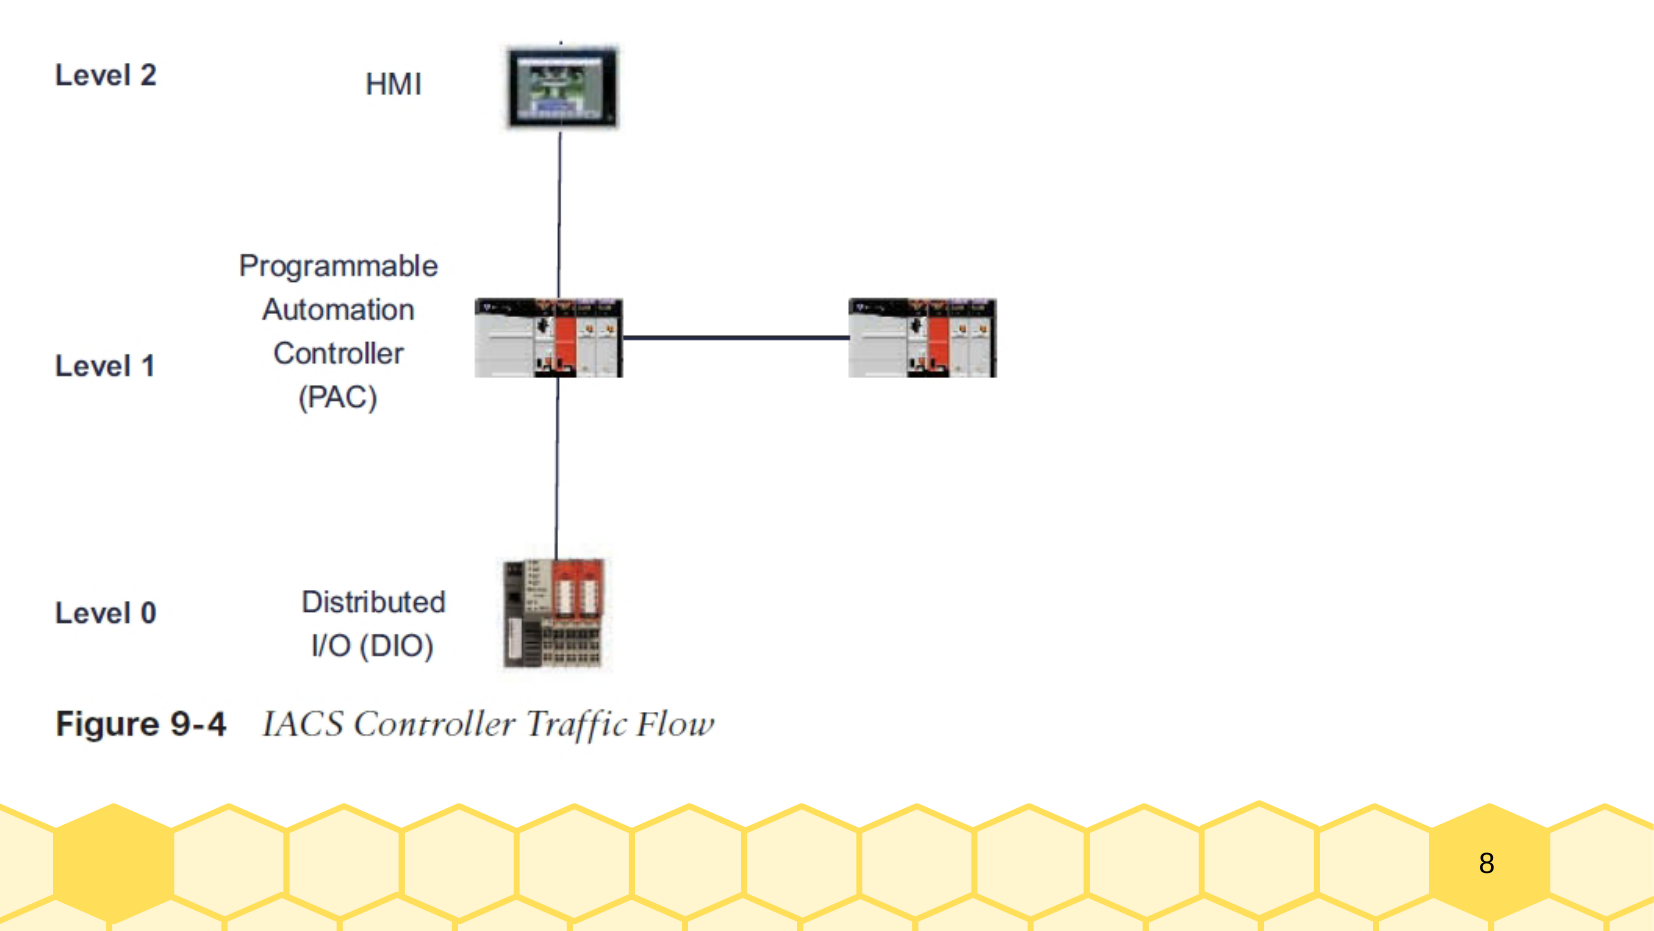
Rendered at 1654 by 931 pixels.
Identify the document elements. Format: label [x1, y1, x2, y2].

picture [31, 37, 1013, 758]
